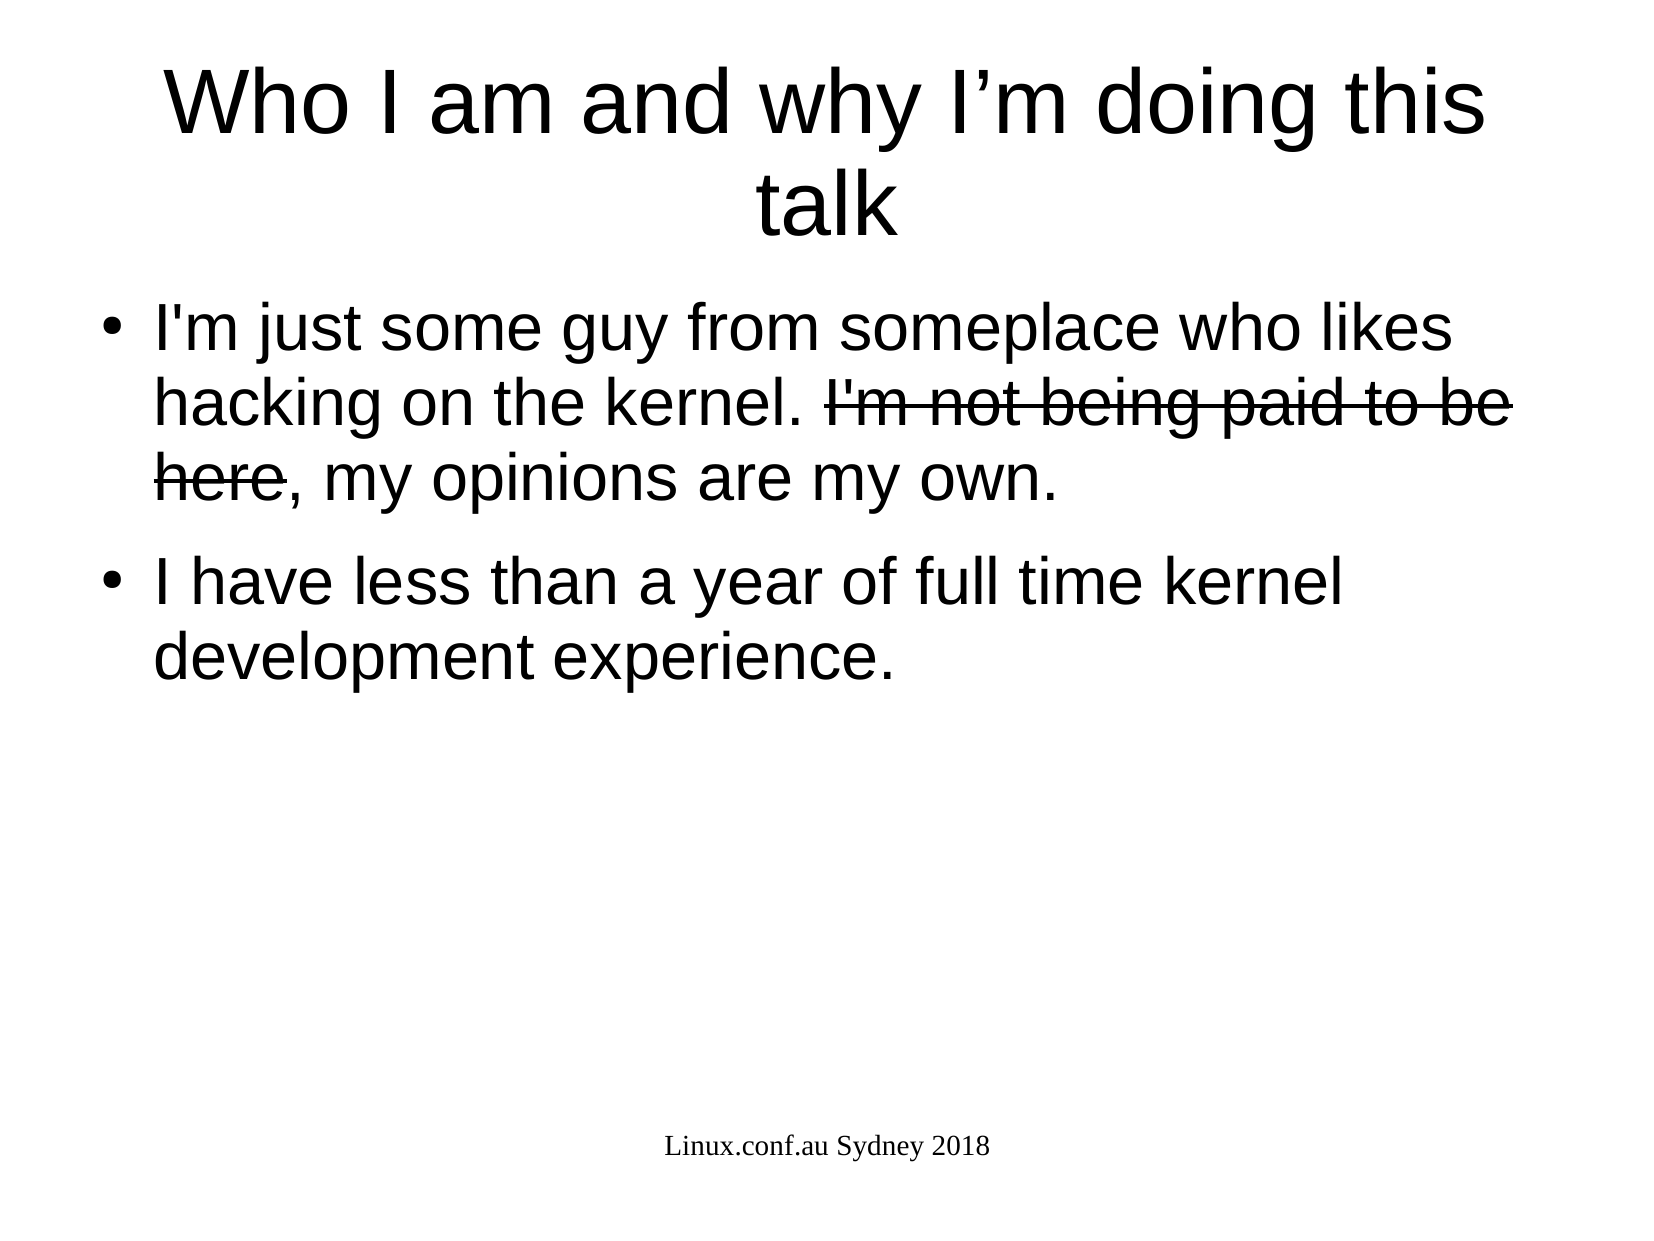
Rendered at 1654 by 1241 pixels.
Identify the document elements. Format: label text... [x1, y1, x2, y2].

list I'm just some guy from someplace who likes hacking on the kernel. I'm not being paid to be here, my opinions are my own. I have less than a year of full time kernel development experience. [82, 290, 1571, 1010]
title Who I am and why I’m doing this talk [82, 49, 1571, 257]
